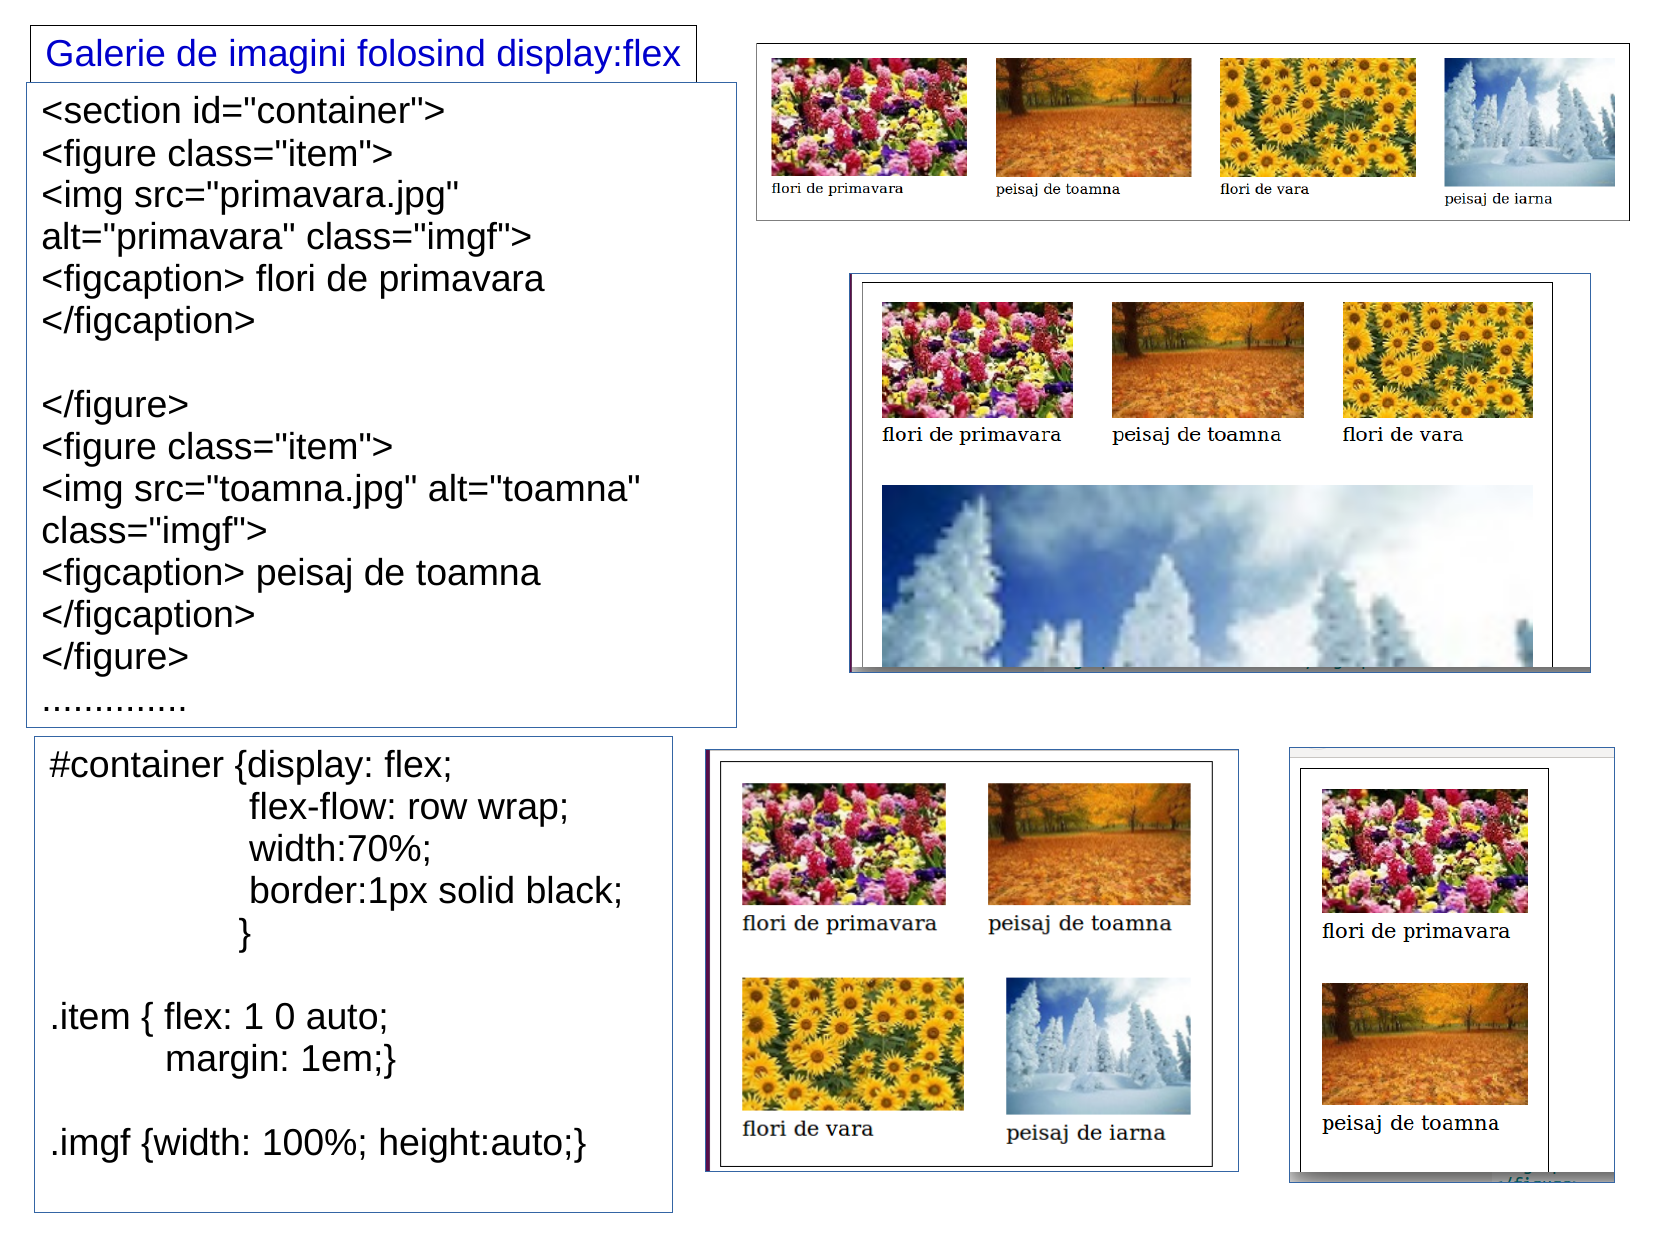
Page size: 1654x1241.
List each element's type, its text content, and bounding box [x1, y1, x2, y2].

text_box #container {display: flex; flex-flow: row wrap; width:70%; border:1px solid black; } .item { flex: 1 0 auto; margin: 1em;} .imgf {width: 100%; height:auto;} [34, 736, 673, 1213]
text_box Galerie de imagini folosind display:flex [30, 25, 697, 82]
picture [1289, 747, 1615, 1183]
text_box <section id="container"> <figure class="item"> <img src="primavara.jpg" alt="primavara" class="imgf"> <figcaption> flori de primavara </figcaption> </figure> <figure class="item"> <img src="toamna.jpg" alt="toamna" class="imgf"> <figcaption> peisaj de toamna </figcaption> </figure> .............. [26, 82, 737, 728]
picture [849, 273, 1591, 673]
picture [752, 36, 1644, 247]
picture [705, 749, 1239, 1172]
